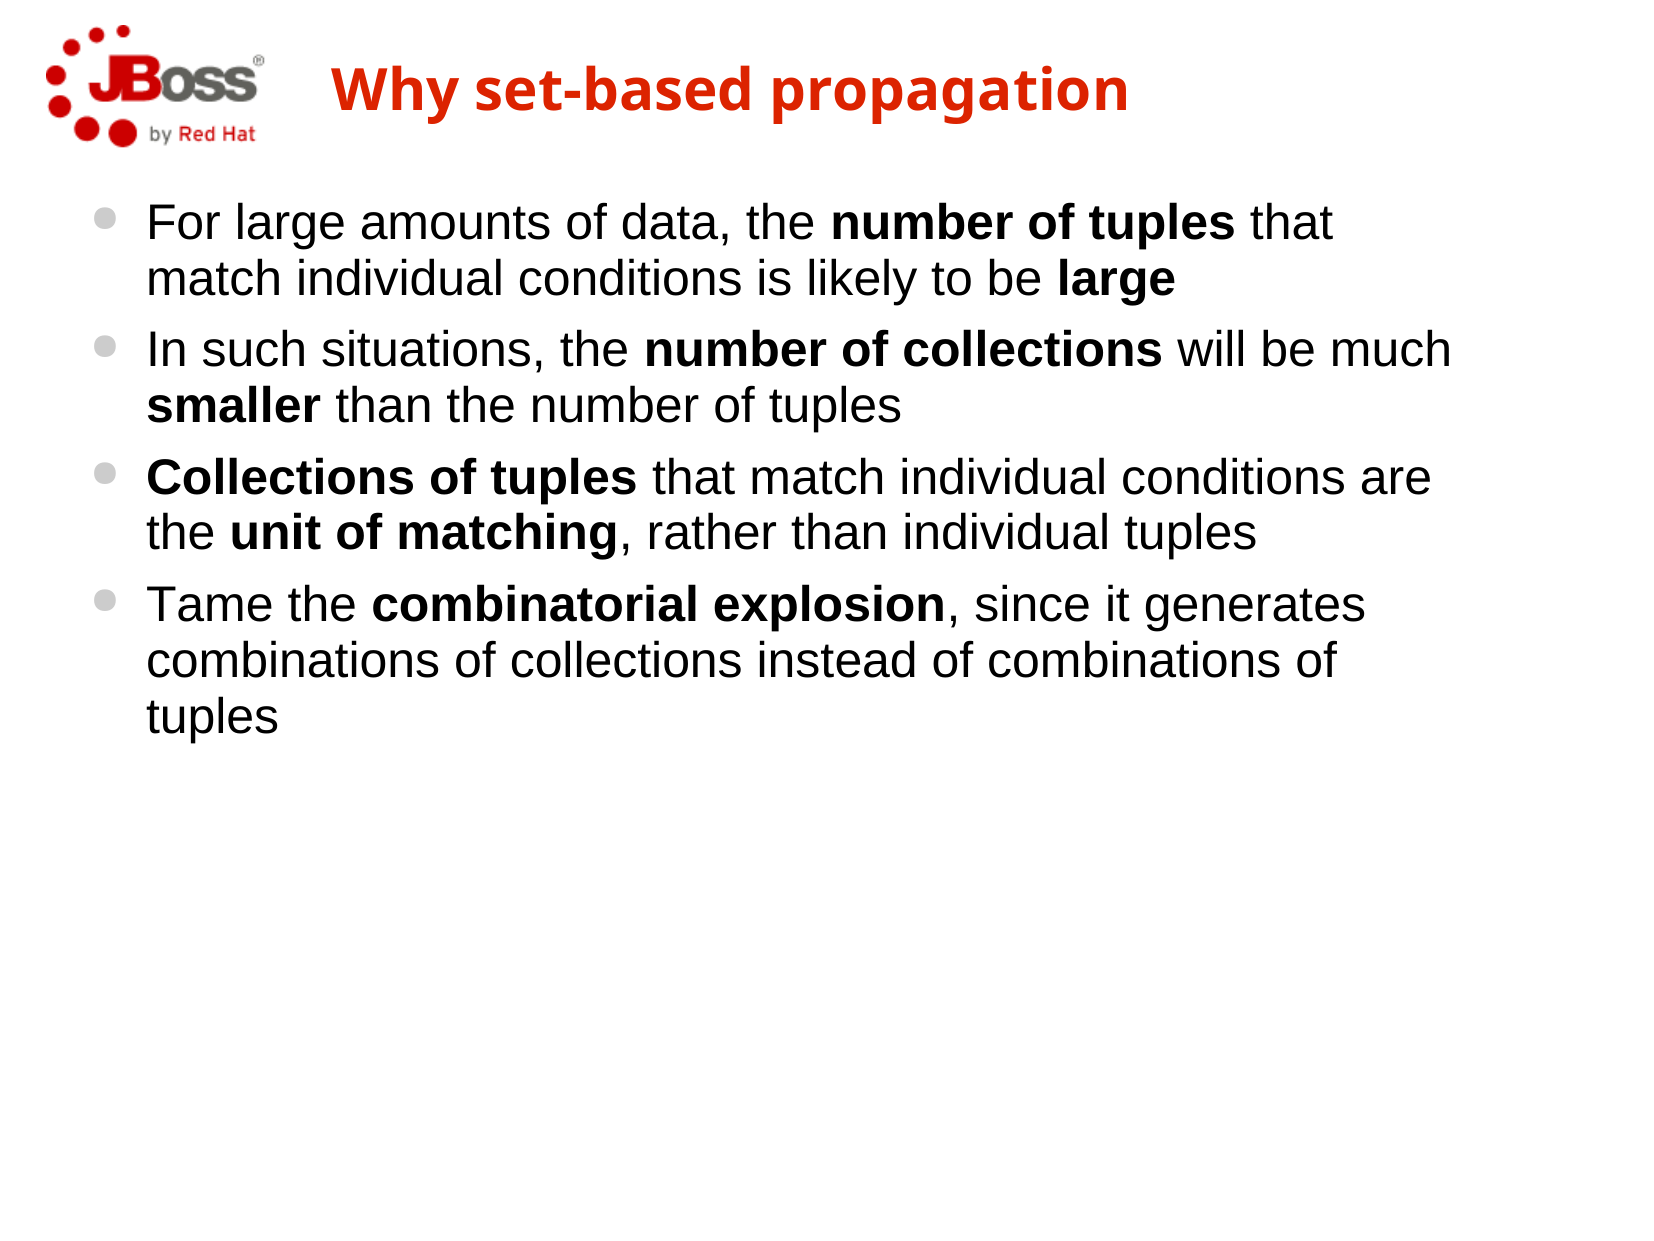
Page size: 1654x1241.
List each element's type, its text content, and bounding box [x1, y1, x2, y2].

picture [46, 25, 266, 149]
title Why set-based propagation [331, 32, 1538, 151]
list For large amounts of data, the number of tuples that match individual conditions is likely to be large In such situations, the number of collections will be much smaller than the number of tuples Collections of tuples that match individual conditions are the unit of matching, rather than individual tuples Tame the combinatorial explosion, since it generates combinations of collections instead of combinations of tuples [75, 187, 1498, 1126]
